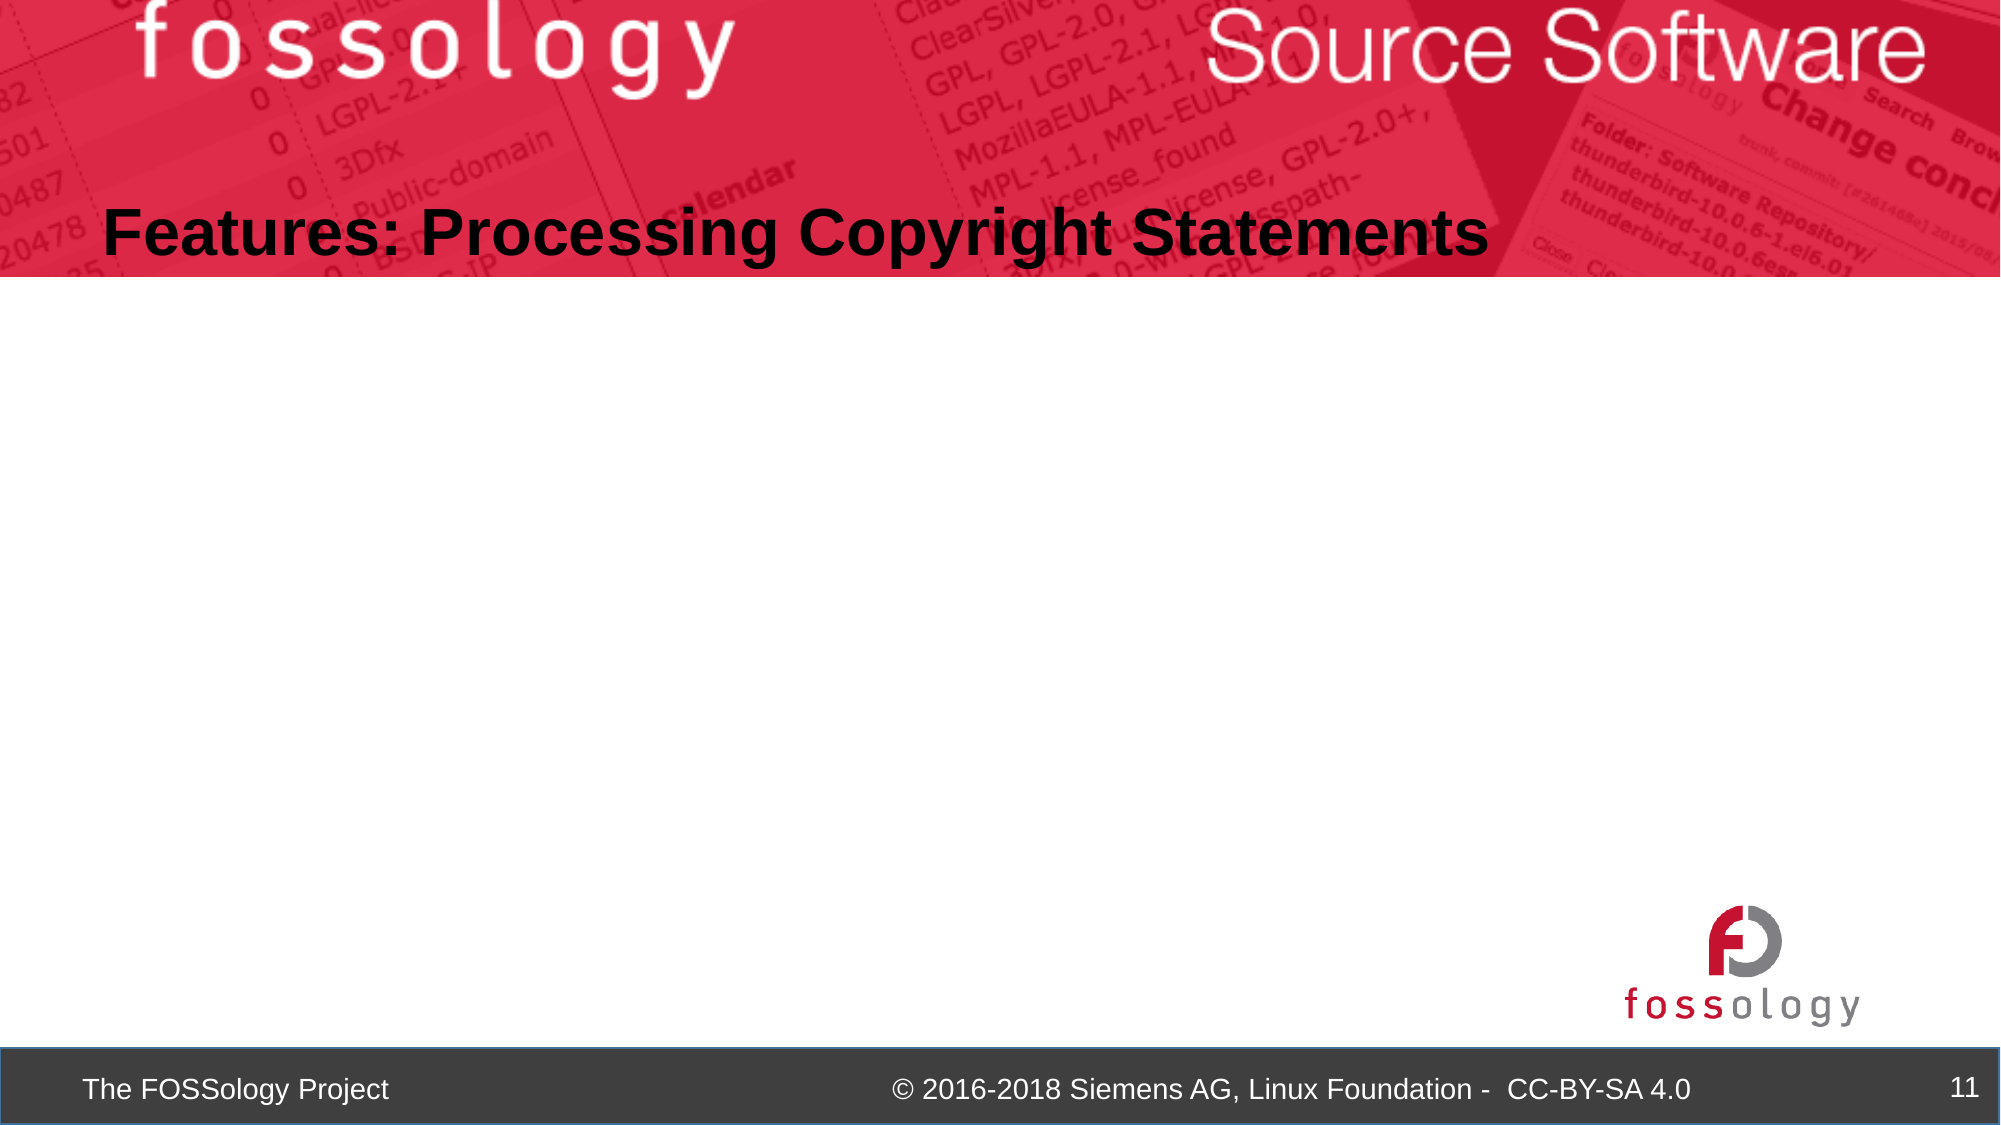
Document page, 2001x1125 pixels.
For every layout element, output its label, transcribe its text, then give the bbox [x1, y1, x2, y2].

text_box Features: Processing Copyright Statements [0, 99, 2000, 308]
picture [1621, 901, 1863, 1030]
picture [0, 0, 2001, 277]
